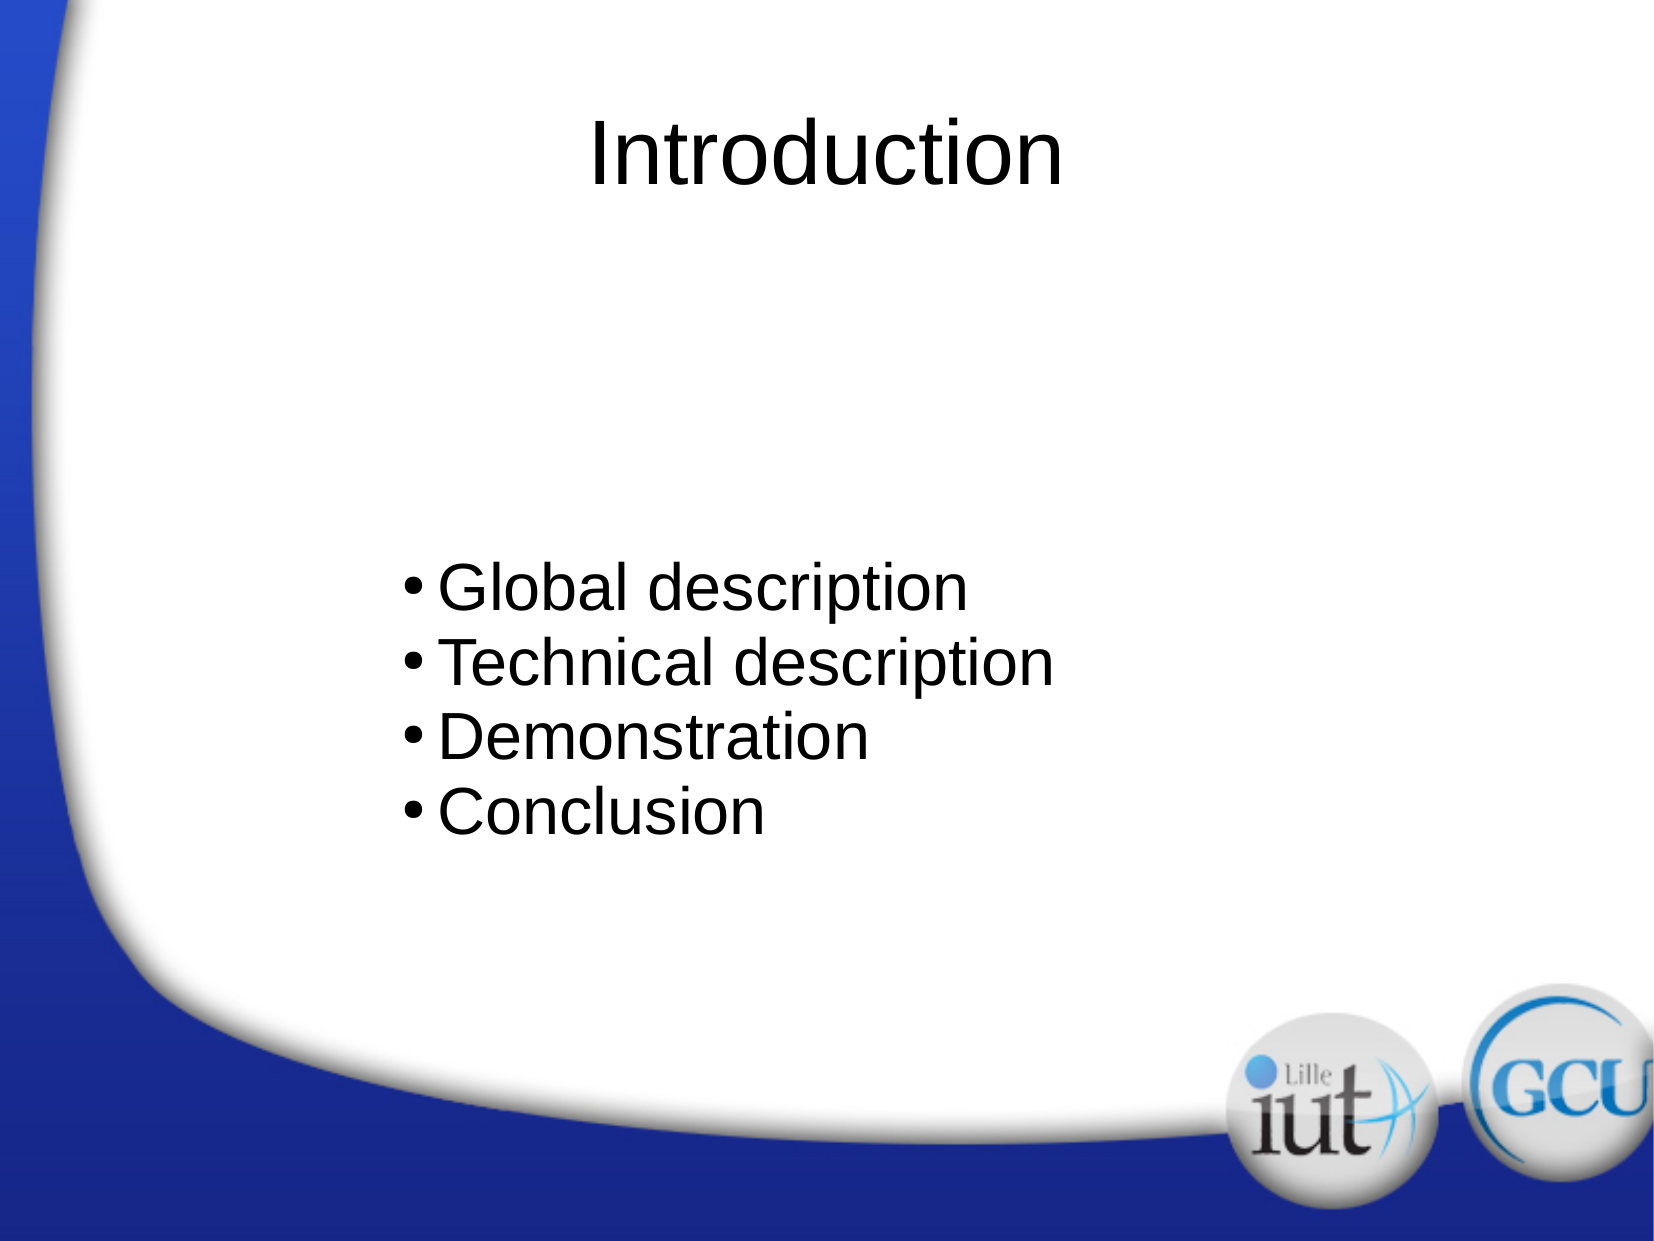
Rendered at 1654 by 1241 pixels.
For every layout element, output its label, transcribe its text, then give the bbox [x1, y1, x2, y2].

title Introduction [82, 49, 1571, 257]
picture [0, 0, 1654, 1241]
subtitle Global description Technical description Demonstration Conclusion [82, 290, 1571, 1109]
